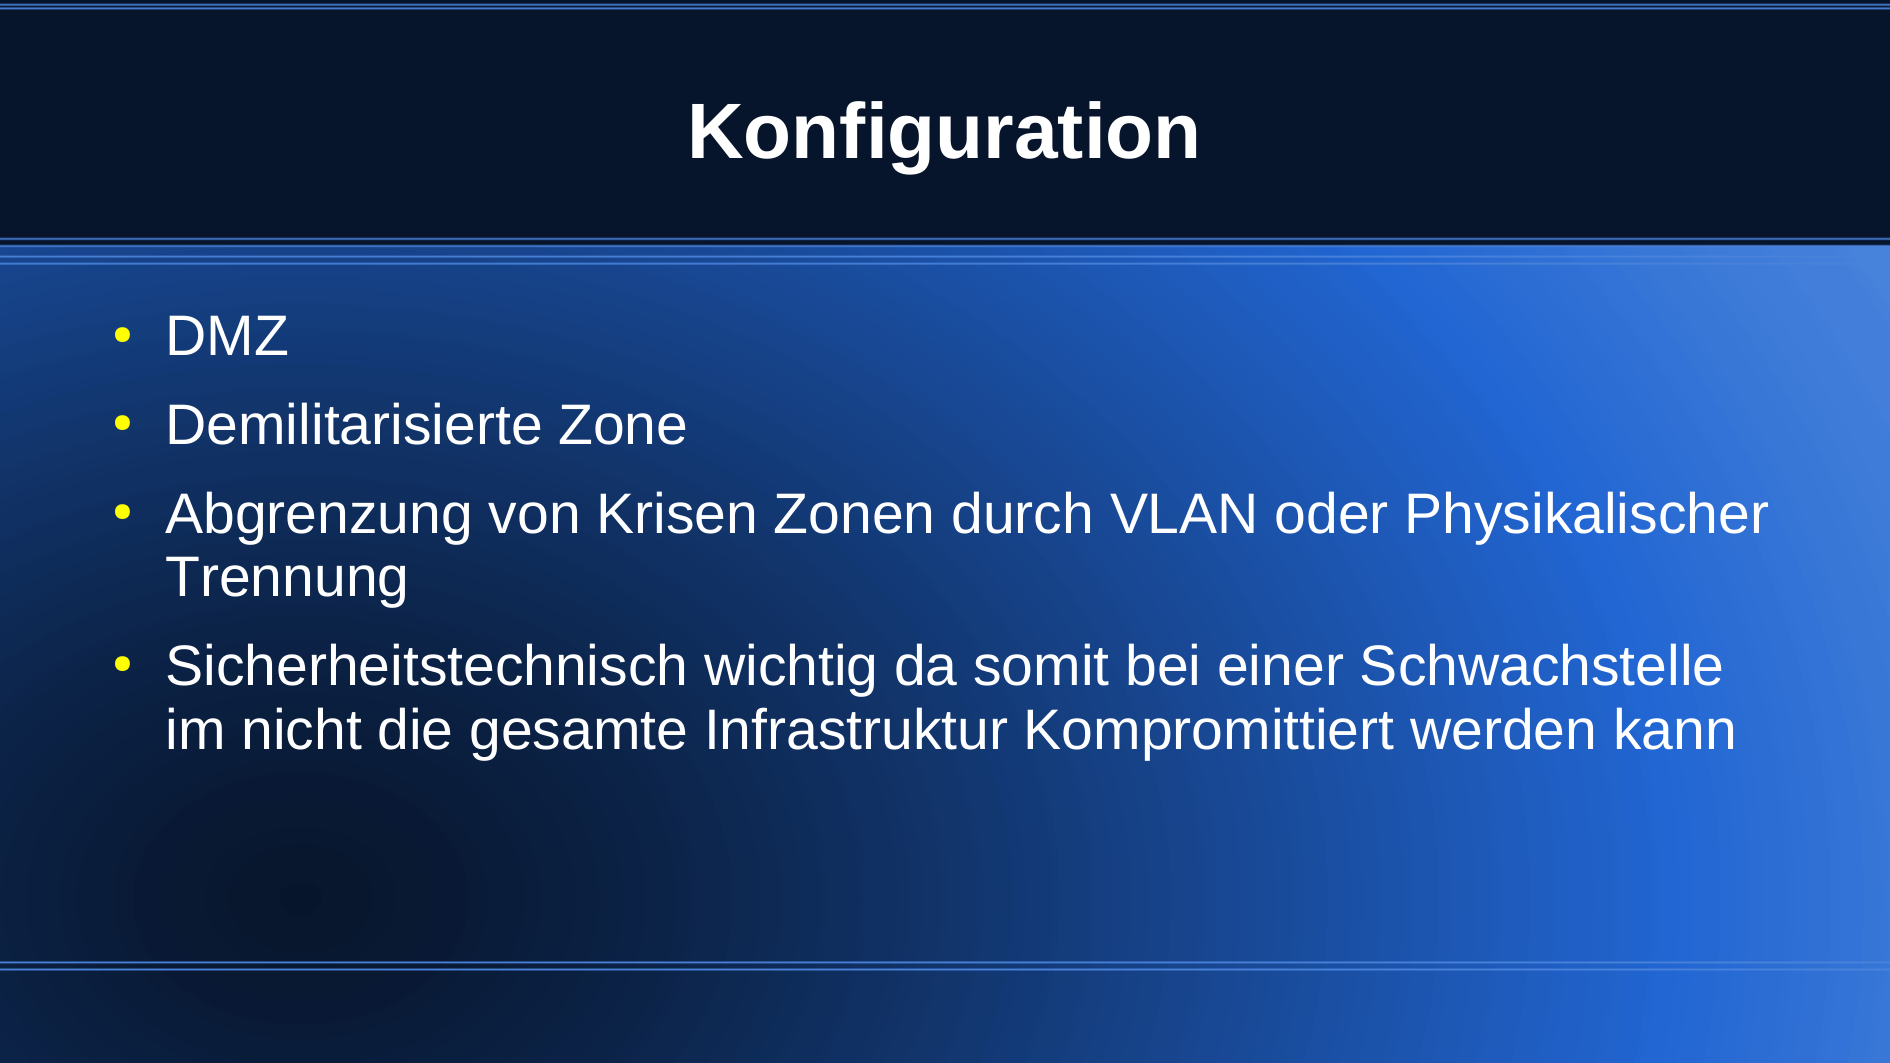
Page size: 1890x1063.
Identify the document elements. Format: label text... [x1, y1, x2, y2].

picture [0, 0, 1890, 1063]
list DMZ Demilitarisierte Zone Abgrenzung von Krisen Zonen durch VLAN oder Physikalischer Trennung Sicherheitstechnisch wichtig da somit bei einer Schwachstelle im nicht die gesamte Infrastruktur Kompromittiert werden kann [94, 304, 1796, 907]
title Konfiguration [94, 42, 1796, 220]
